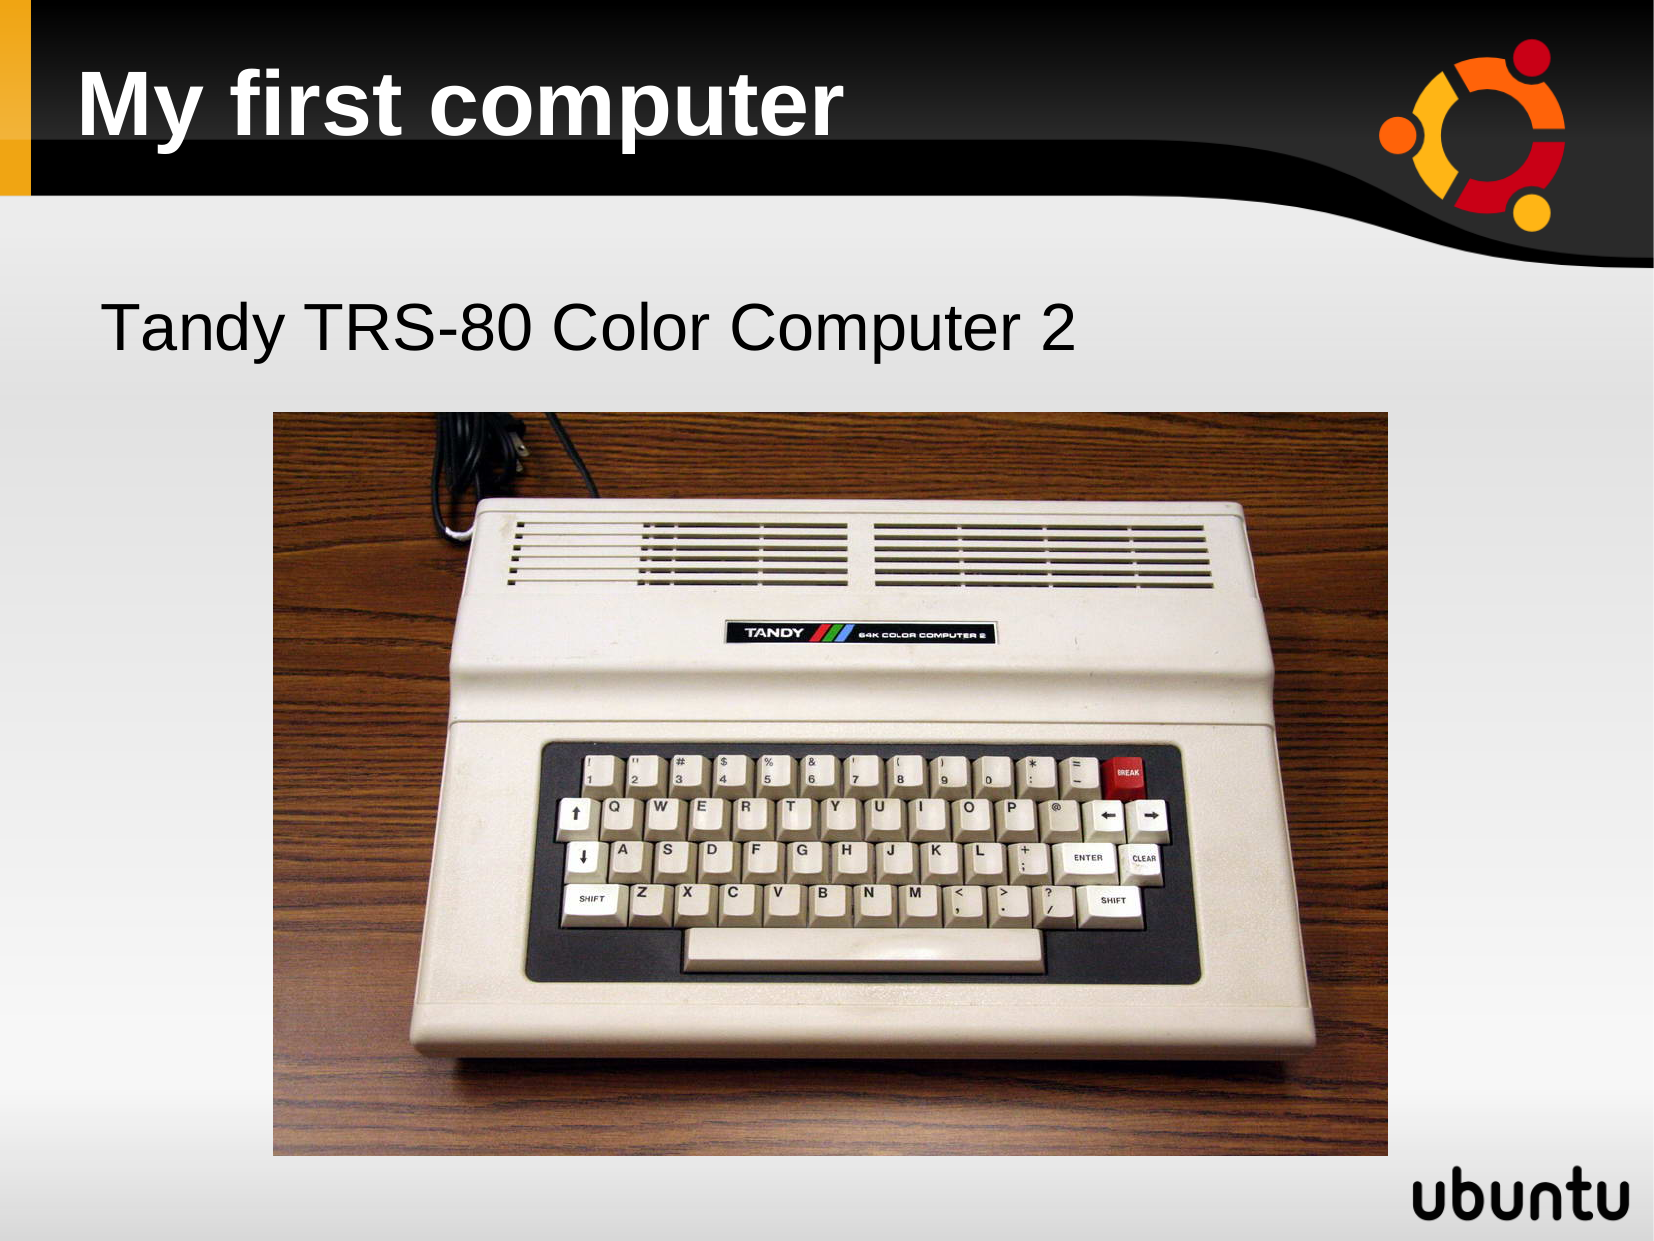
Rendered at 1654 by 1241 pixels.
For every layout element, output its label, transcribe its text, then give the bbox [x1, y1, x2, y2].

title My first computer [76, 0, 1565, 208]
picture [0, 0, 1654, 1241]
list Tandy TRS-80 Color Computer 2 [82, 290, 1538, 451]
